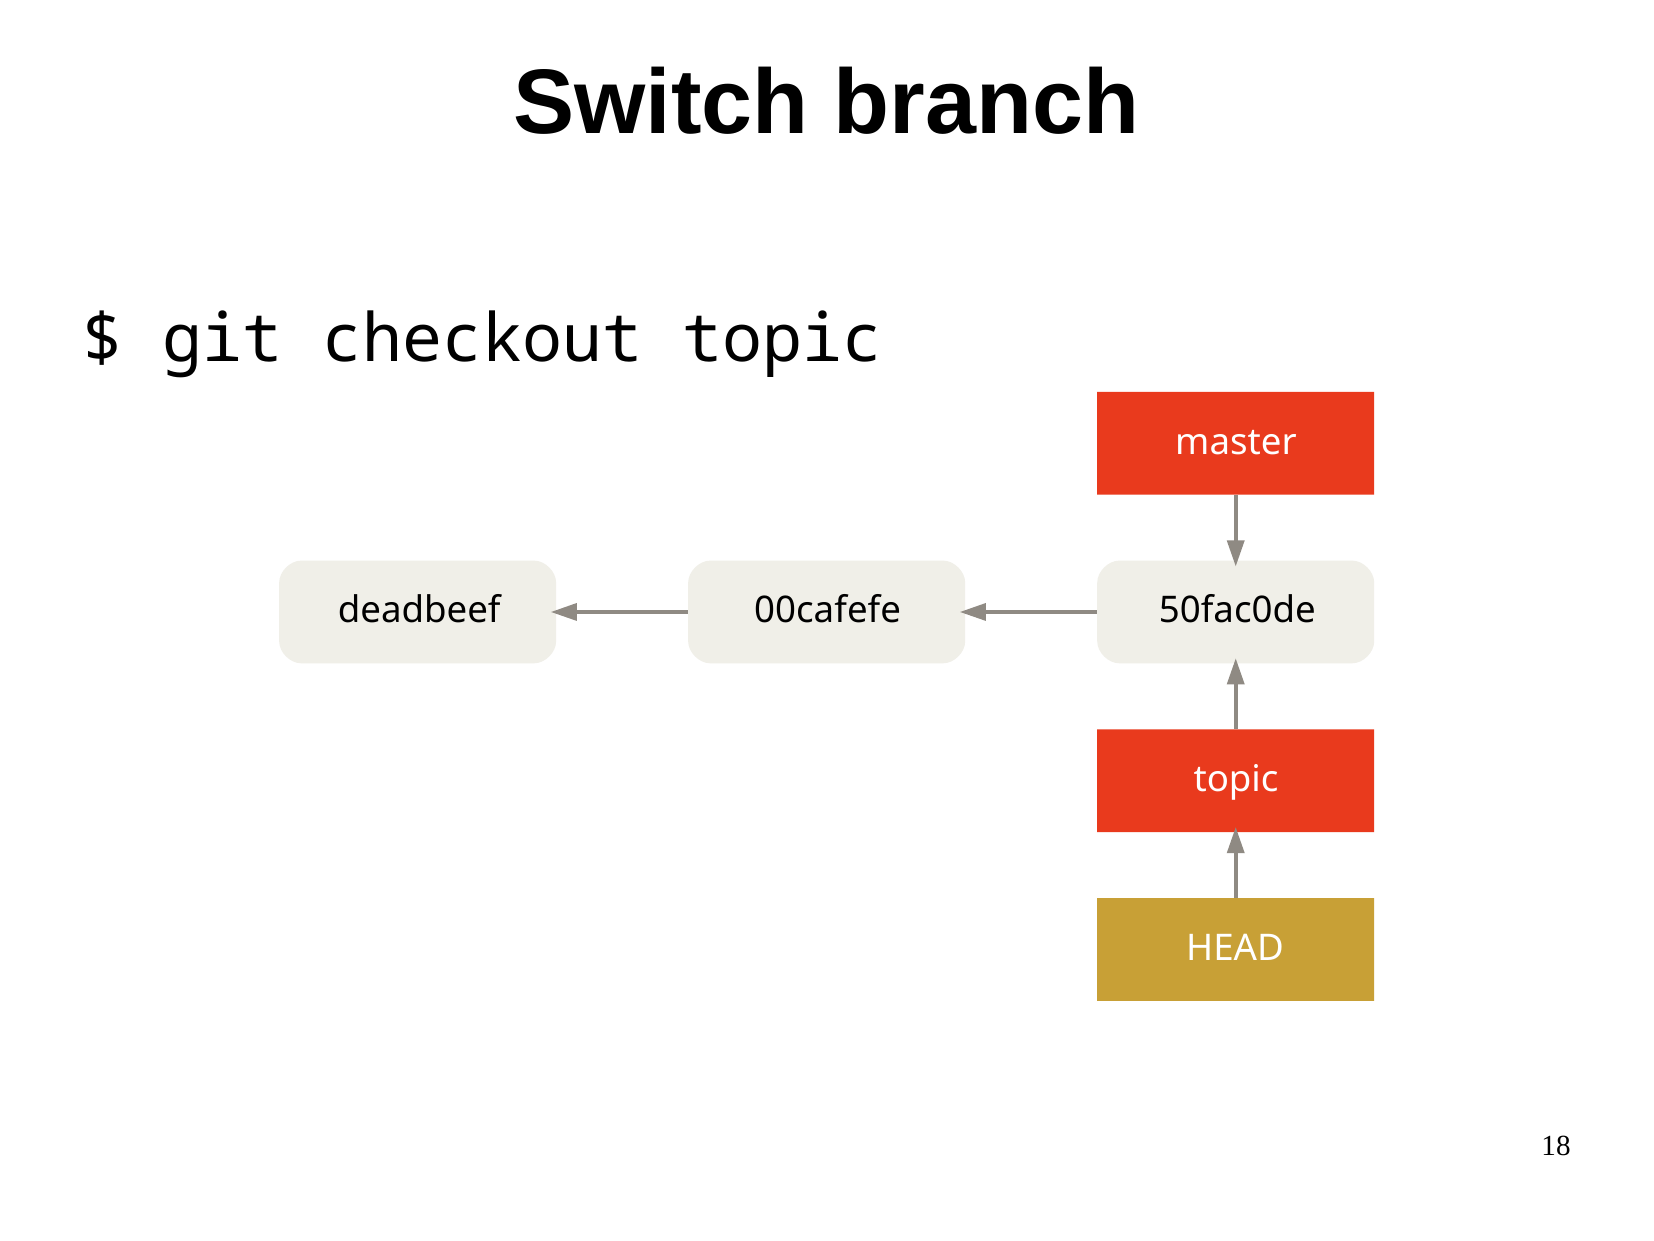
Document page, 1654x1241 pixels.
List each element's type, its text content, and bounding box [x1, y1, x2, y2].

picture [271, 383, 1383, 1009]
title Switch branch [82, 49, 1571, 257]
list $ git checkout topic [82, 290, 1571, 384]
